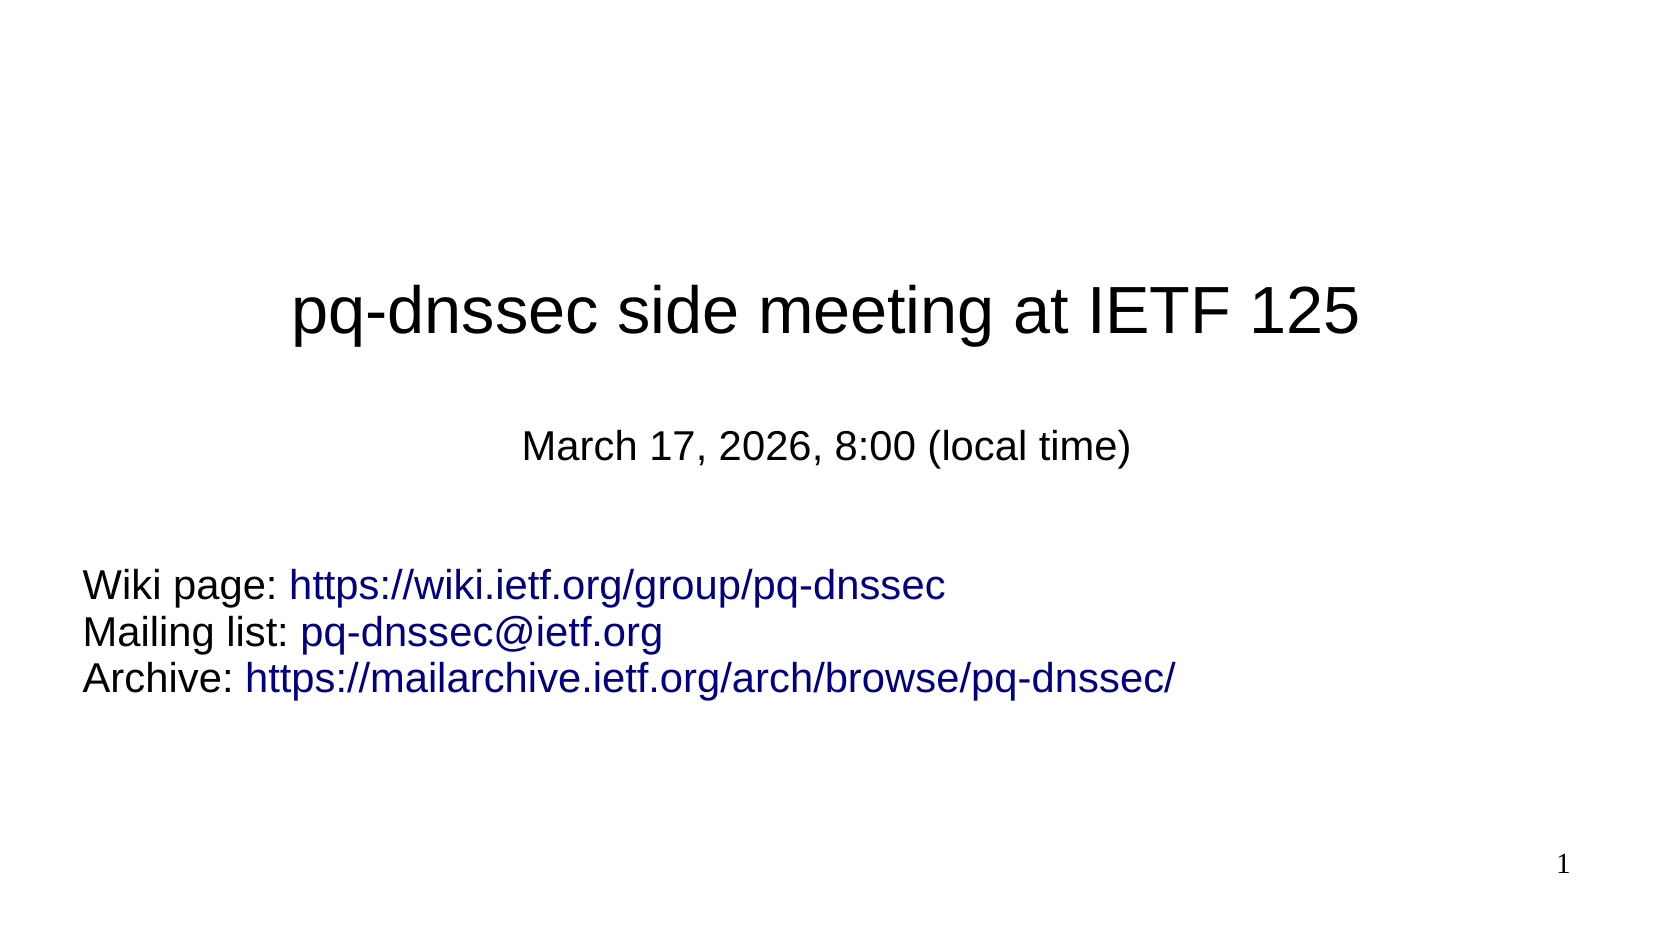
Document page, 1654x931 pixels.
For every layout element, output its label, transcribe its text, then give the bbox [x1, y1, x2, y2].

subtitle pq-dnssec side meeting at IETF 125 March 17, 2026, 8:00 (local time) Wiki page: https://wiki.ietf.org/group/pq-dnssec Mailing list: pq-dnssec@ietf.org Archive: https://mailarchive.ietf.org/arch/browse/pq-dnssec/ [82, 217, 1571, 758]
